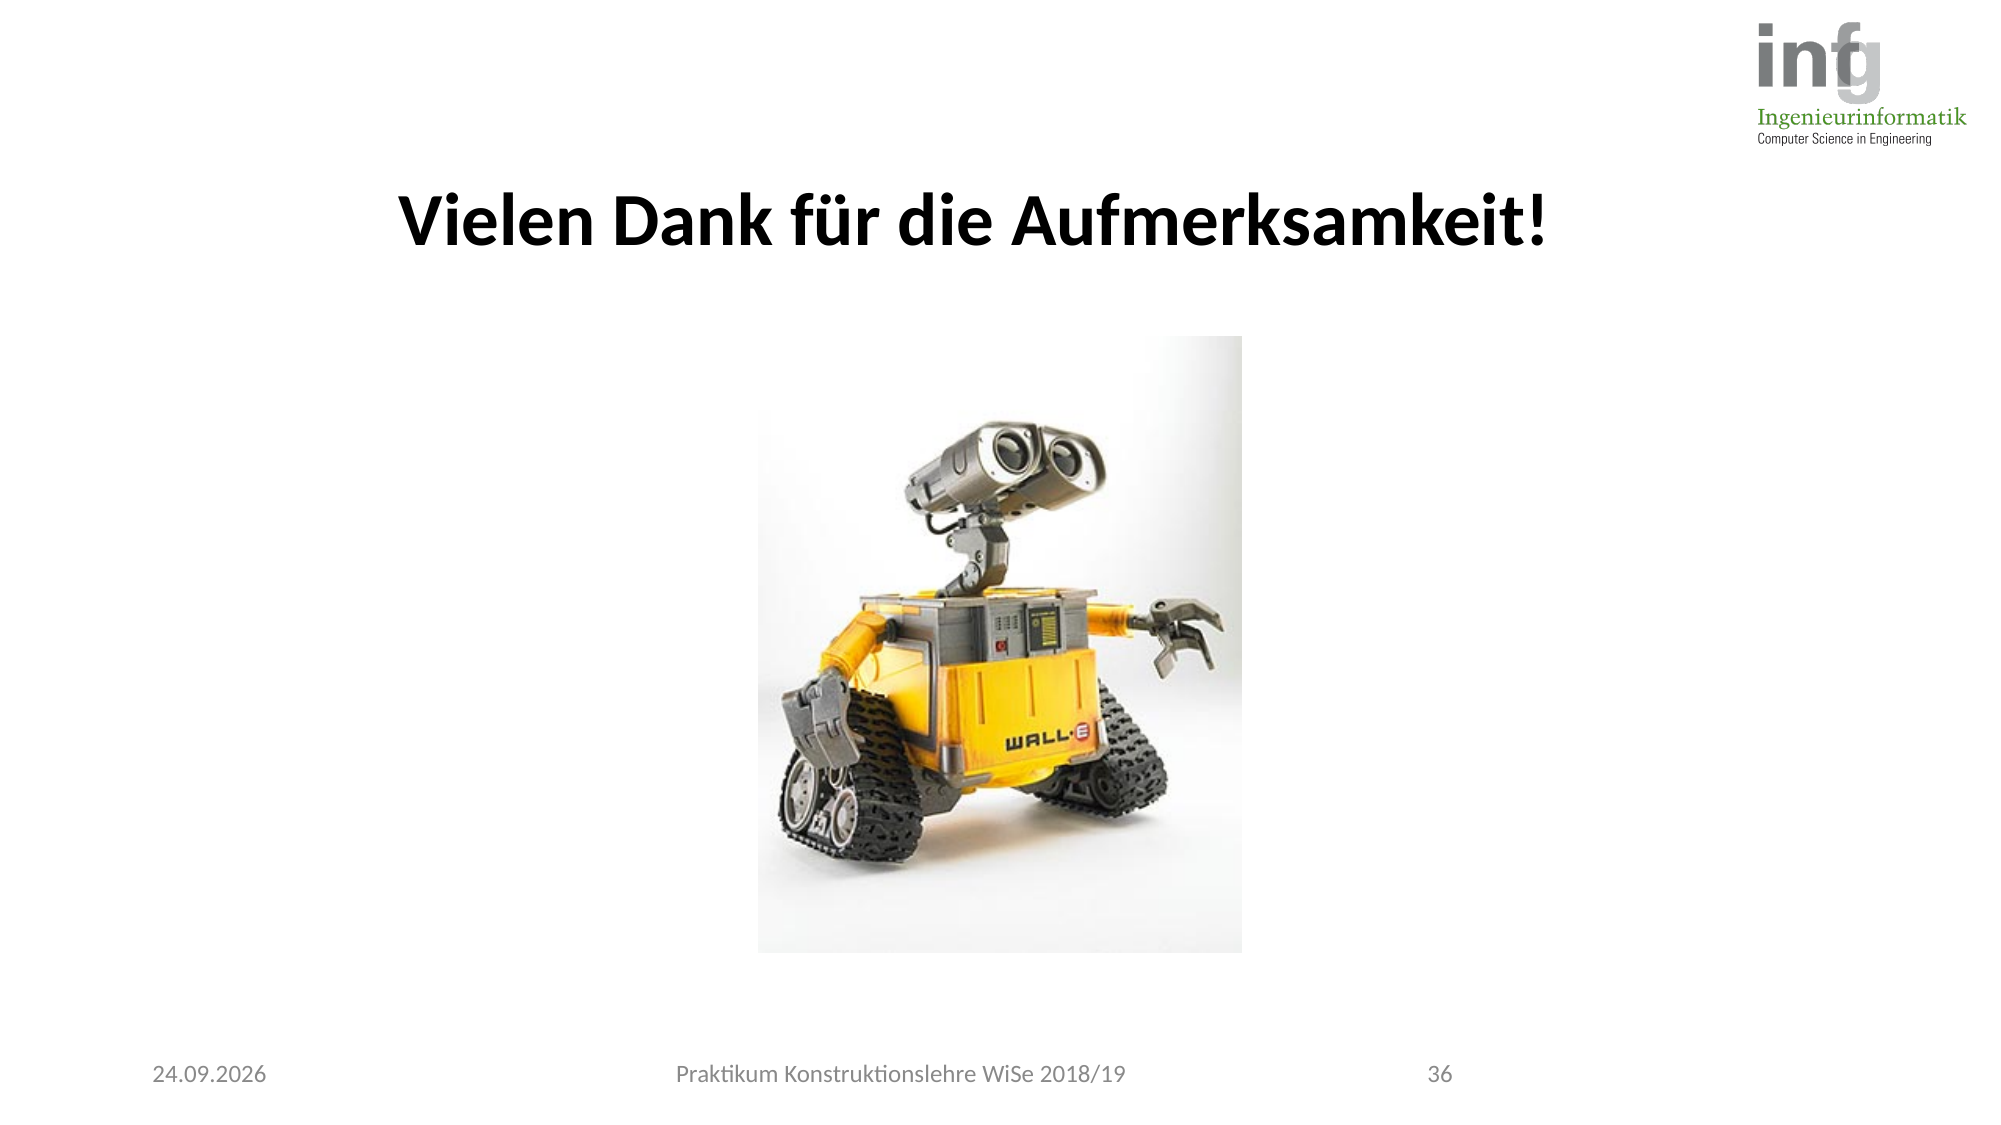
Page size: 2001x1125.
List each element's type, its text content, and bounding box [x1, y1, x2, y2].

text_box 36 [1412, 1042, 1863, 1103]
text_box Praktikum Konstruktionslehre WiSe 2018/19 [403, 1042, 1400, 1103]
list Vielen Dank für die Aufmerksamkeit! [383, 172, 1617, 347]
picture [758, 336, 1242, 953]
text_box 10.01.2019 [137, 1042, 403, 1103]
